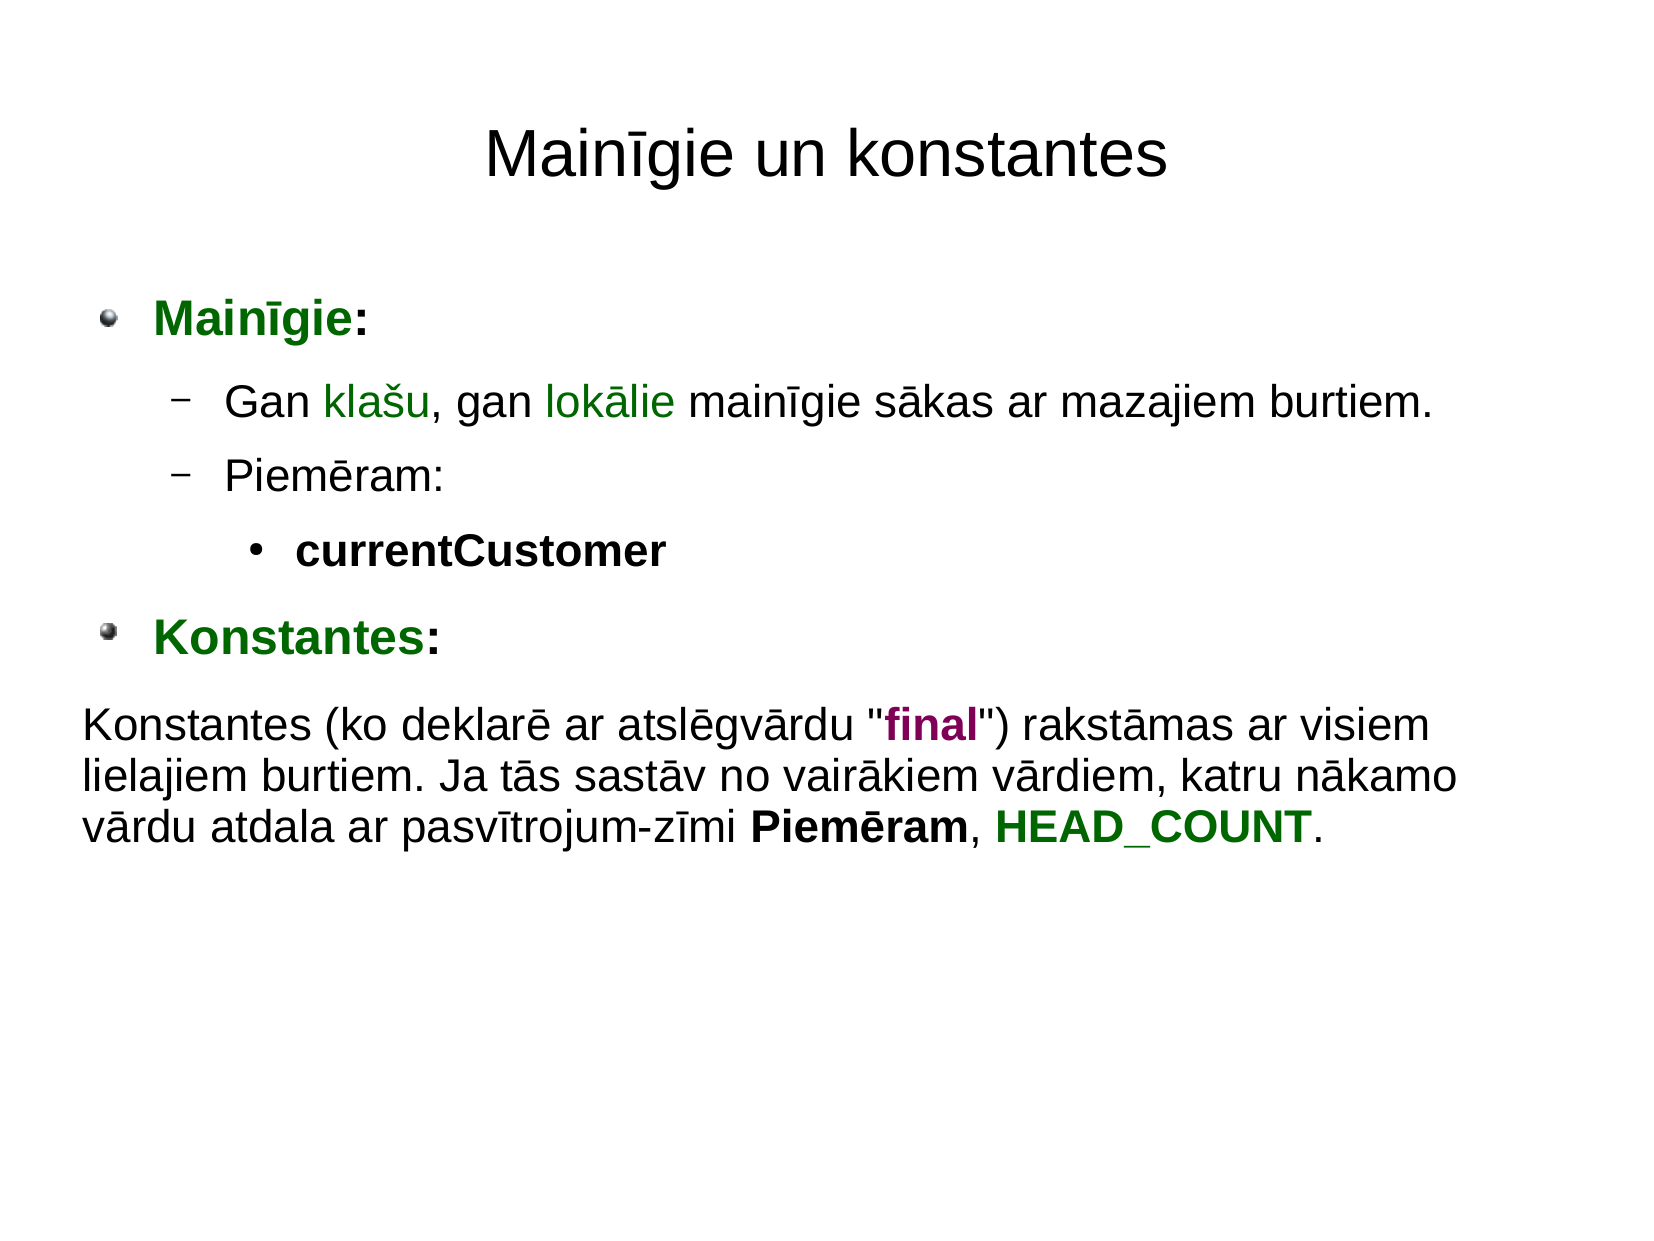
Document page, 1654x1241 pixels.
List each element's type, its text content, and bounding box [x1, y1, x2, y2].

list Mainīgie: Gan klašu, gan lokālie mainīgie sākas ar mazajiem burtiem. Piemēram: currentCustomer Konstantes: Konstantes (ko deklarē ar atslēgvārdu "final") rakstāmas ar visiem lielajiem burtiem. Ja tās sastāv no vairākiem vārdiem, katru nākamo vārdu atdala ar pasvītrojum-zīmi Piemēram, HEAD_COUNT. [82, 290, 1538, 1010]
title Mainīgie un konstantes [82, 49, 1571, 257]
